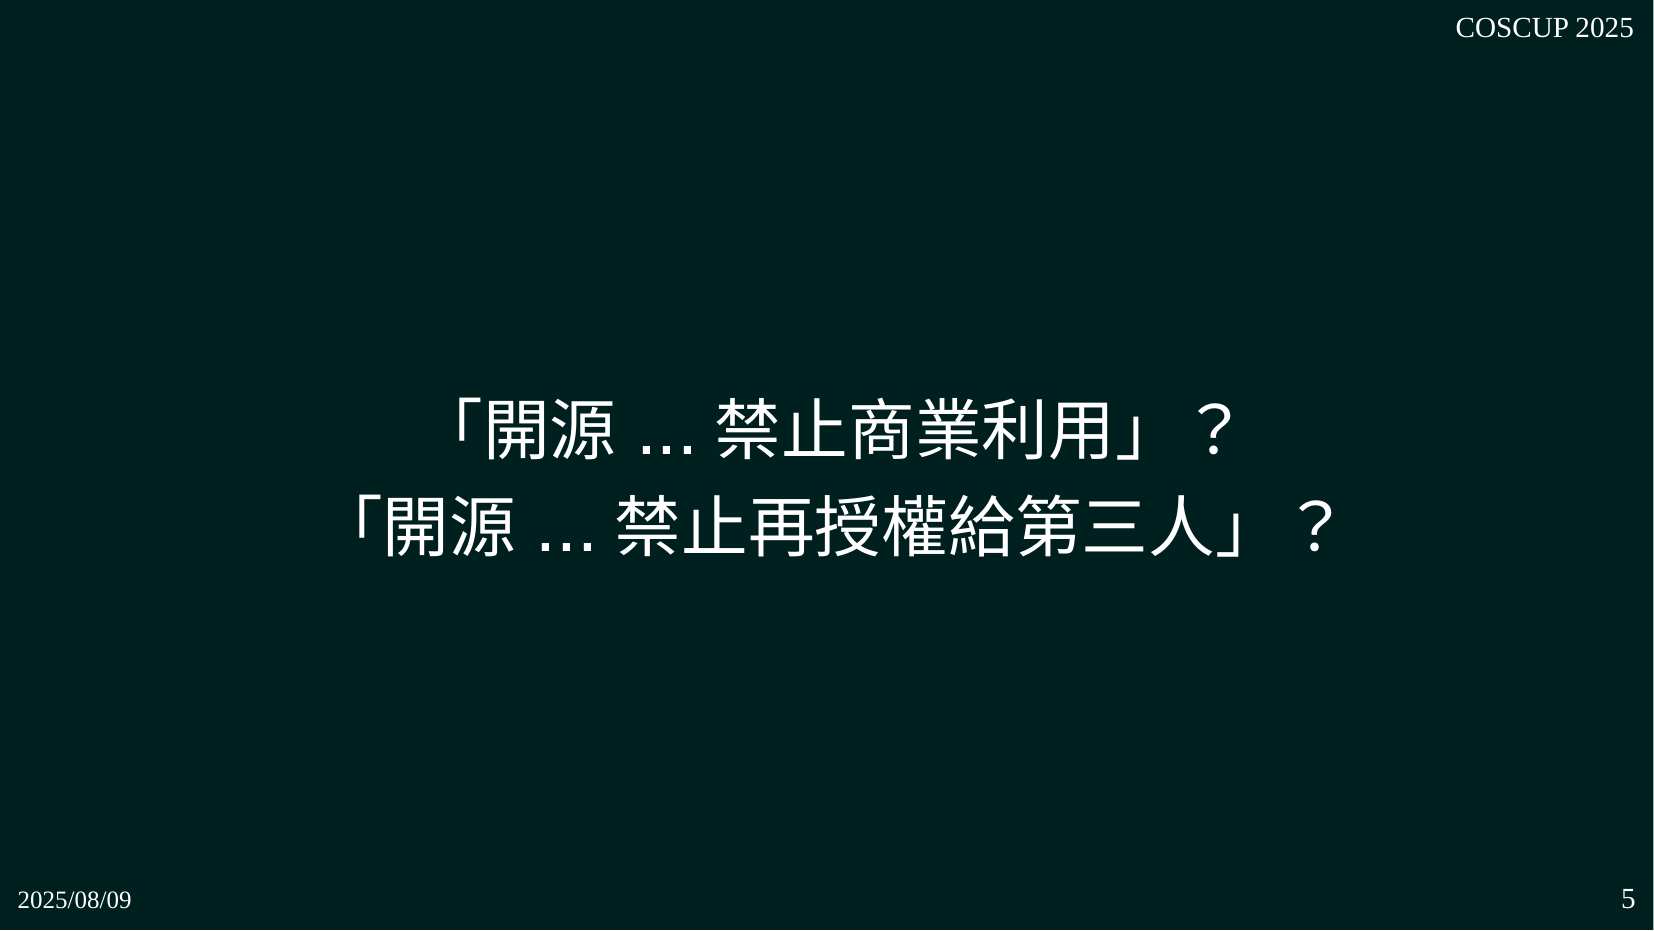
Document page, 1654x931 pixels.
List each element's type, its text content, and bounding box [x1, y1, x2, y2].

subtitle 「開源...禁止商業利用」？ 「開源...禁止再授權給第三人」？ [88, 113, 1577, 834]
